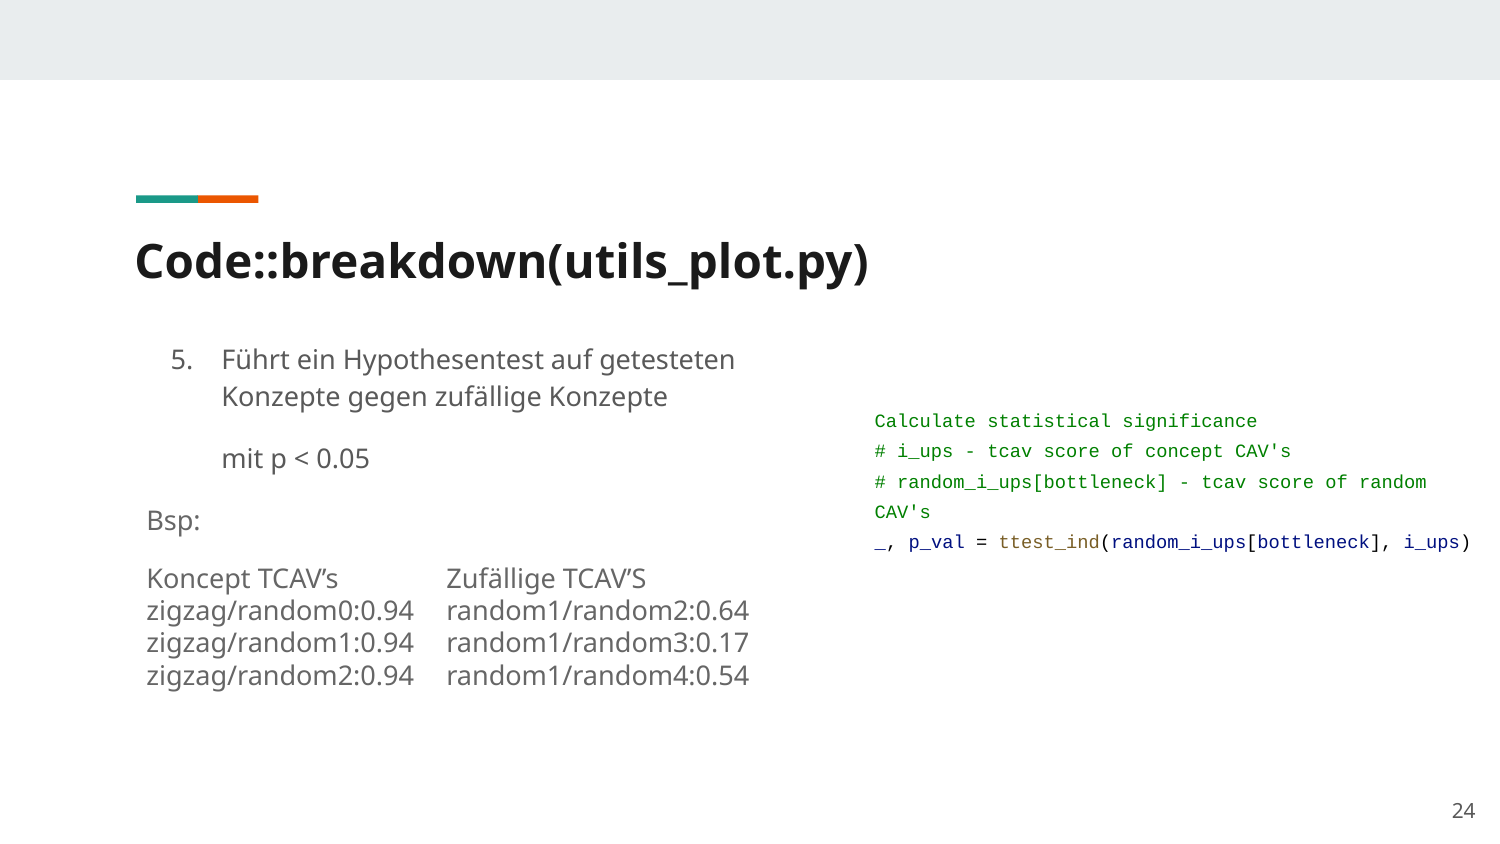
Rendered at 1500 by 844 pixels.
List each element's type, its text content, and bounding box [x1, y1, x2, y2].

title Code::breakdown(utils_plot.py) [119, 216, 1381, 305]
slide_number <number> [1400, 779, 1491, 844]
text_box Calculate statistical significance # i_ups - tcav score of concept CAV's # random_i_ups[bottleneck] - tcav score of random CAV's _, p_val = ttest_ind(random_i_ups[bottleneck], i_ups) [859, 385, 1491, 591]
list Führt ein Hypothesentest auf getesteten Konzepte gegen zufällige Konzepte mit p < 0.05 Bsp: Koncept TCAV’s Zufällige TCAV’S zigzag/random0:0.94 random1/random2:0.64 zigzag/random1:0.94 random1/random3:0.17 zigzag/random2:0.94 random1/random4:0.54 [131, 322, 828, 743]
